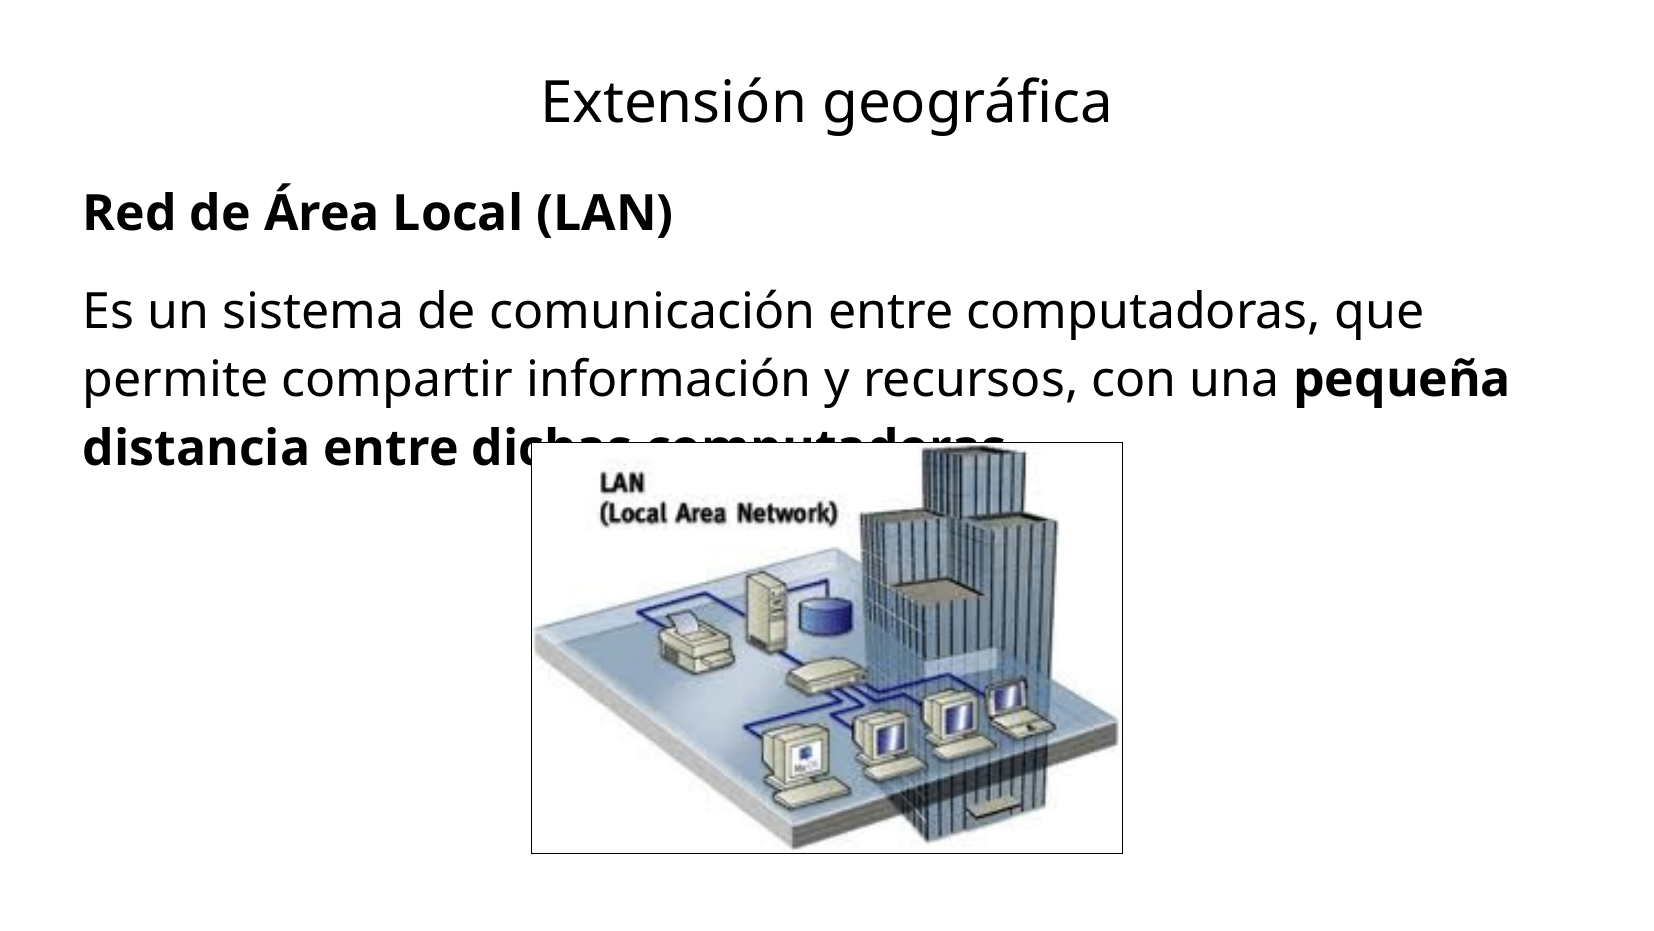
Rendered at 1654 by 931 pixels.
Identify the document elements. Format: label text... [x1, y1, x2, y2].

list Red de Área Local (LAN) Es un sistema de comunicación entre computadoras, que permite compartir información y recursos, con una pequeña distancia entre dichas computadoras. [82, 177, 1565, 875]
picture [531, 442, 1123, 854]
title Extensión geográfica [82, 29, 1571, 170]
